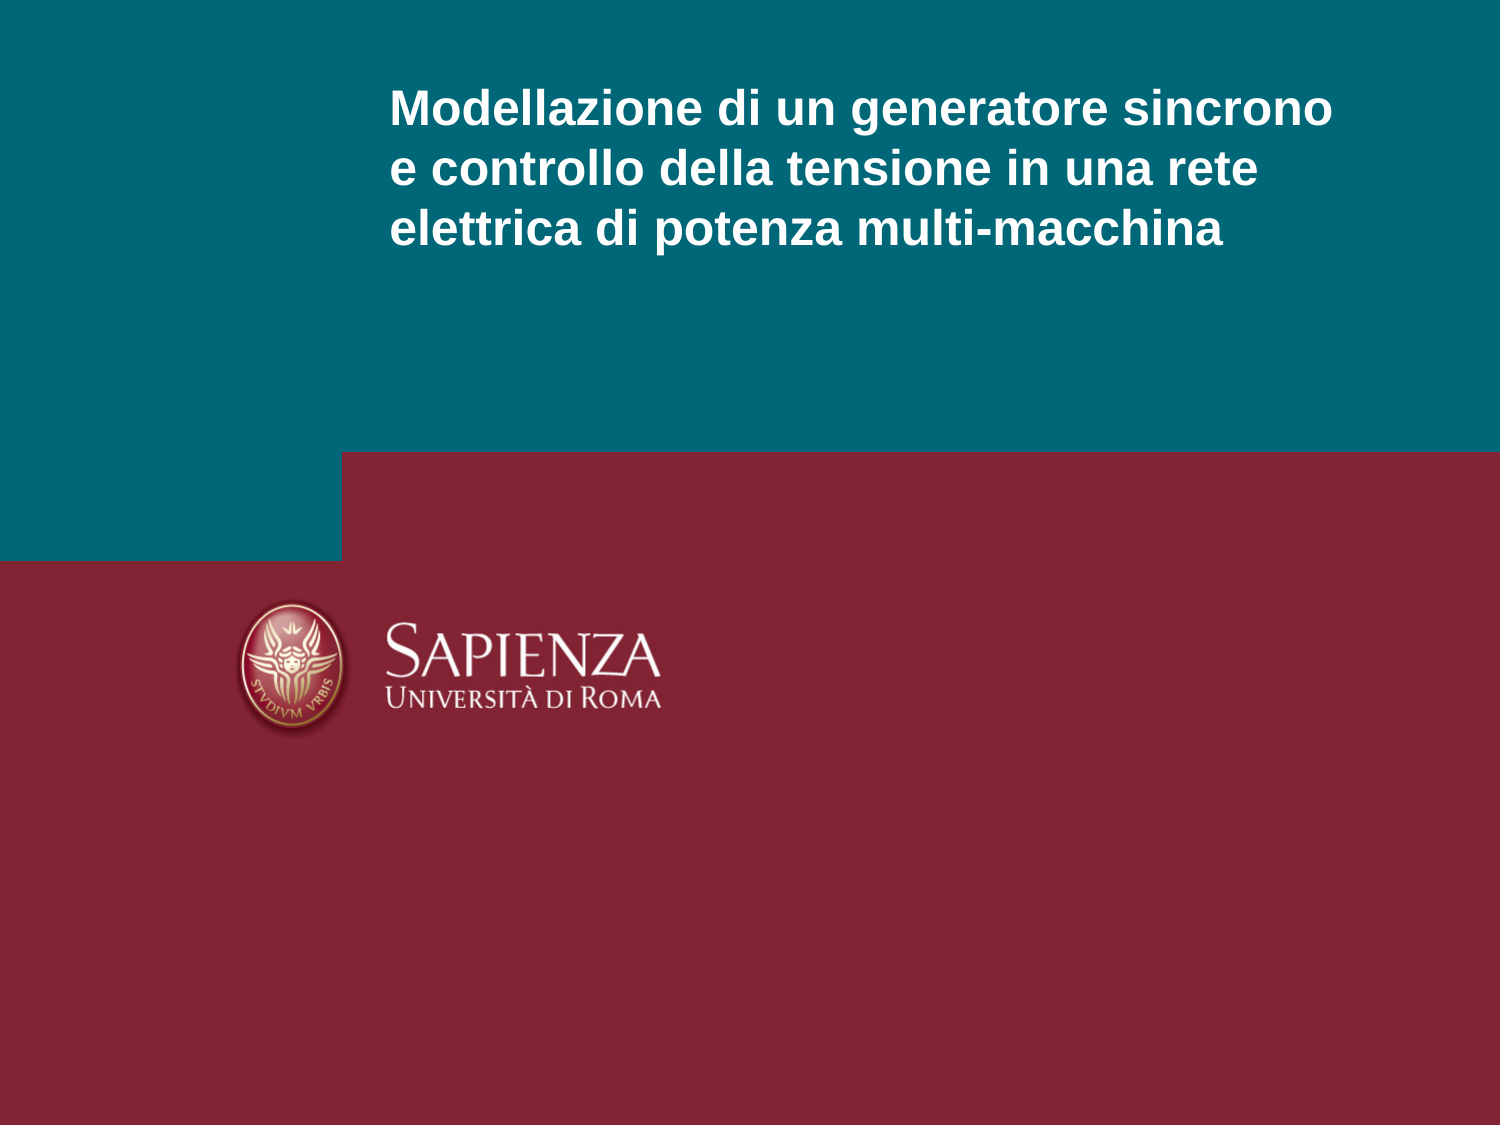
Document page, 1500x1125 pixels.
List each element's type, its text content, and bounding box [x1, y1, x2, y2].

text_box [0, 0, 1500, 561]
title Modellazione di un generatore sincrono e controllo della tensione in una rete elettrica di potenza multi-macchina [374, 67, 1375, 263]
picture [0, 452, 1500, 1125]
